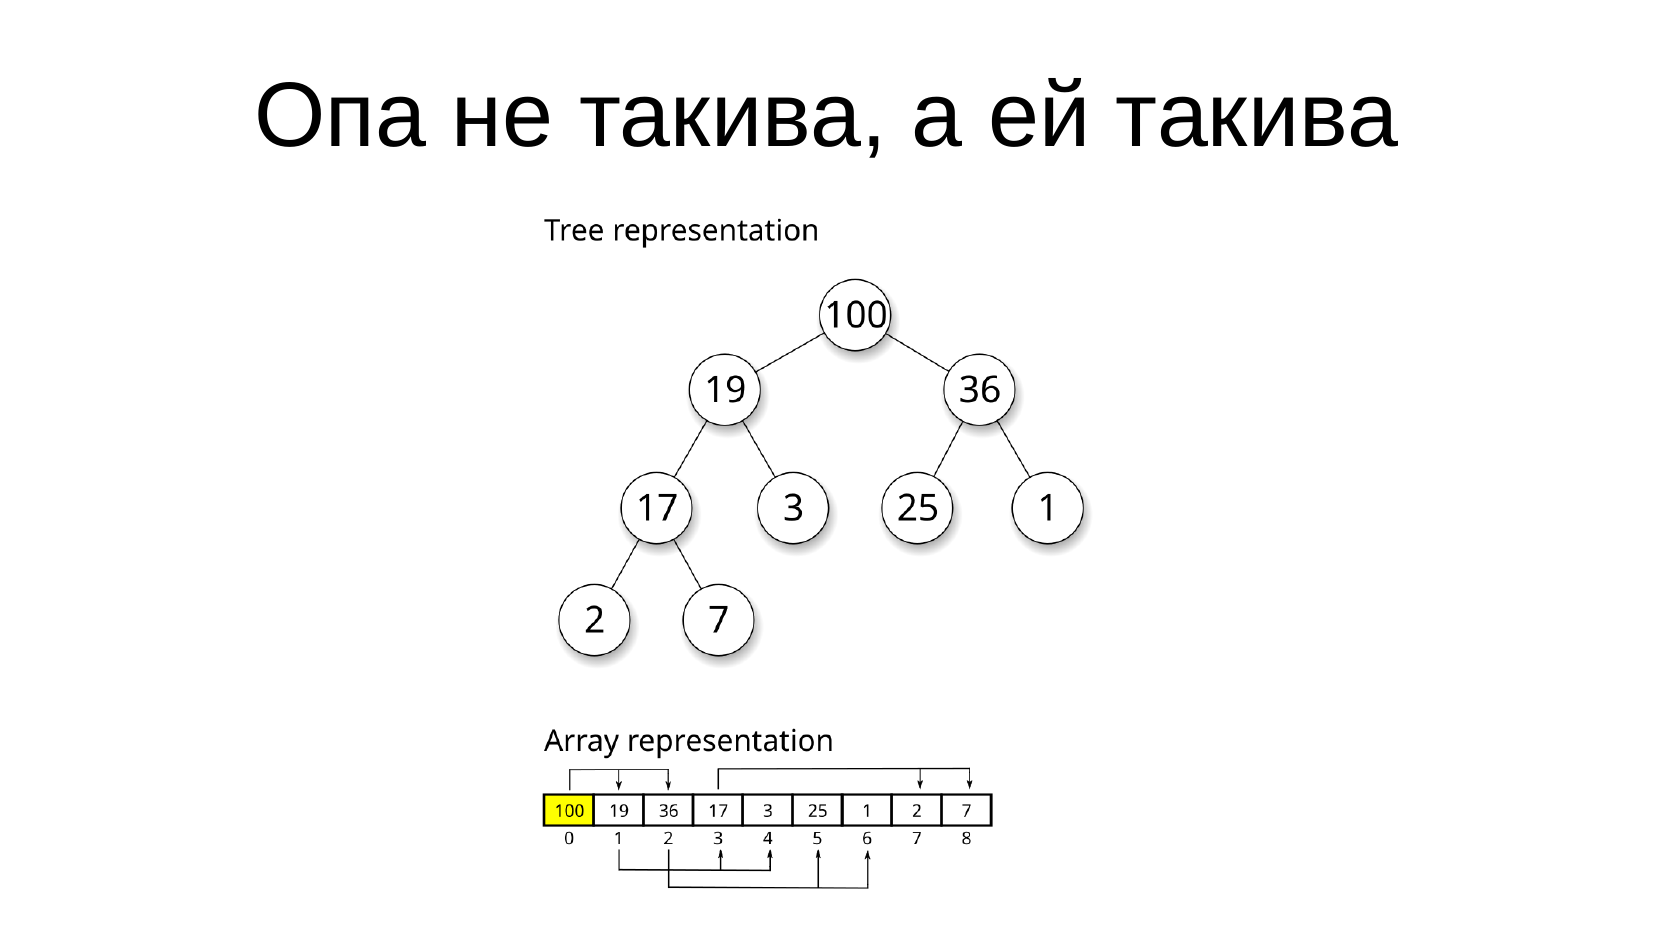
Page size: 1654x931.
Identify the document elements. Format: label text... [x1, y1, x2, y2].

title Опа не такива, а ей такива [82, 37, 1571, 193]
picture [525, 184, 1146, 931]
